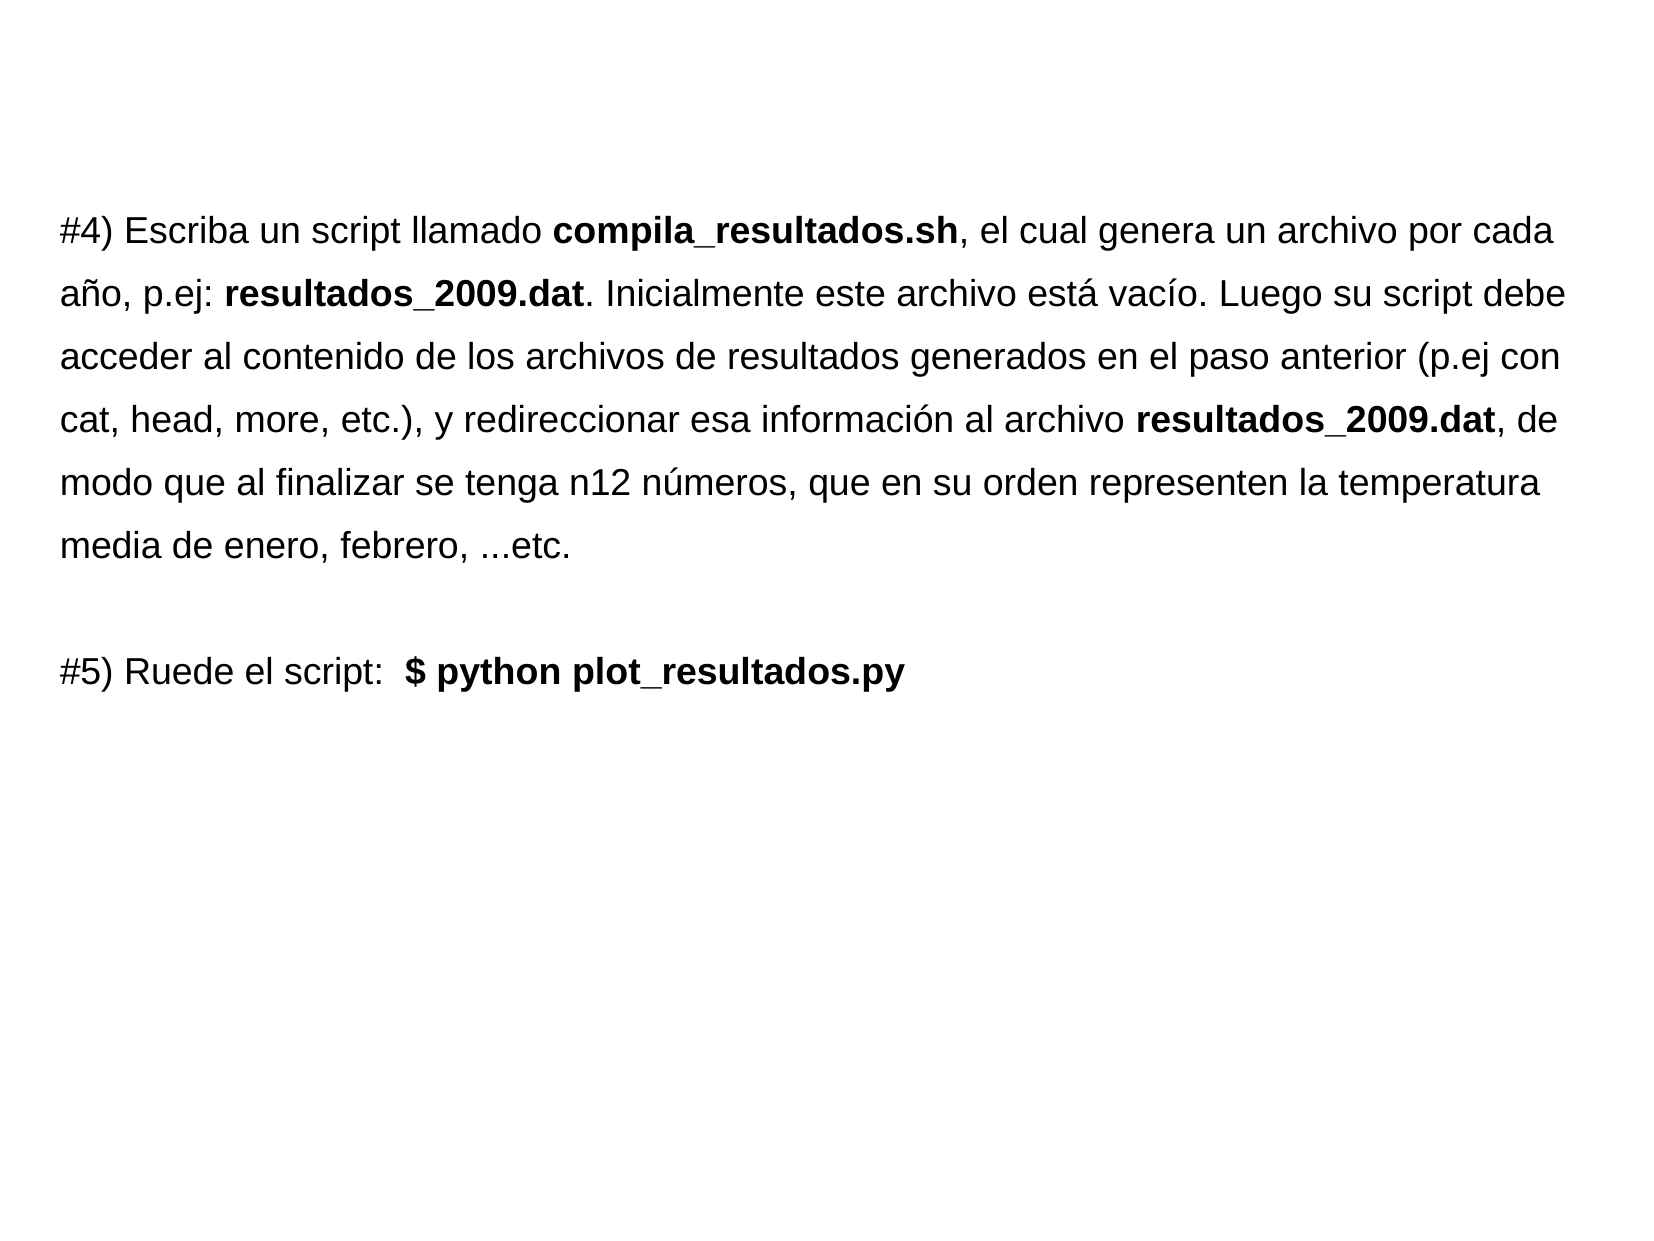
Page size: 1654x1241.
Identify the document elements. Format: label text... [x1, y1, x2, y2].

text_box #4) Escriba un script llamado compila_resultados.sh, el cual genera un archivo por cada año, p.ej: resultados_2009.dat. Inicialmente este archivo está vacío. Luego su script debe acceder al contenido de los archivos de resultados generados en el paso anterior (p.ej con cat, head, more, etc.), y redireccionar esa información al archivo resultados_2009.dat, de modo que al finalizar se tenga n12 números, que en su orden representen la temperatura media de enero, febrero, ...etc. #5) Ruede el script: $ python plot_resultados.py [45, 181, 1621, 721]
